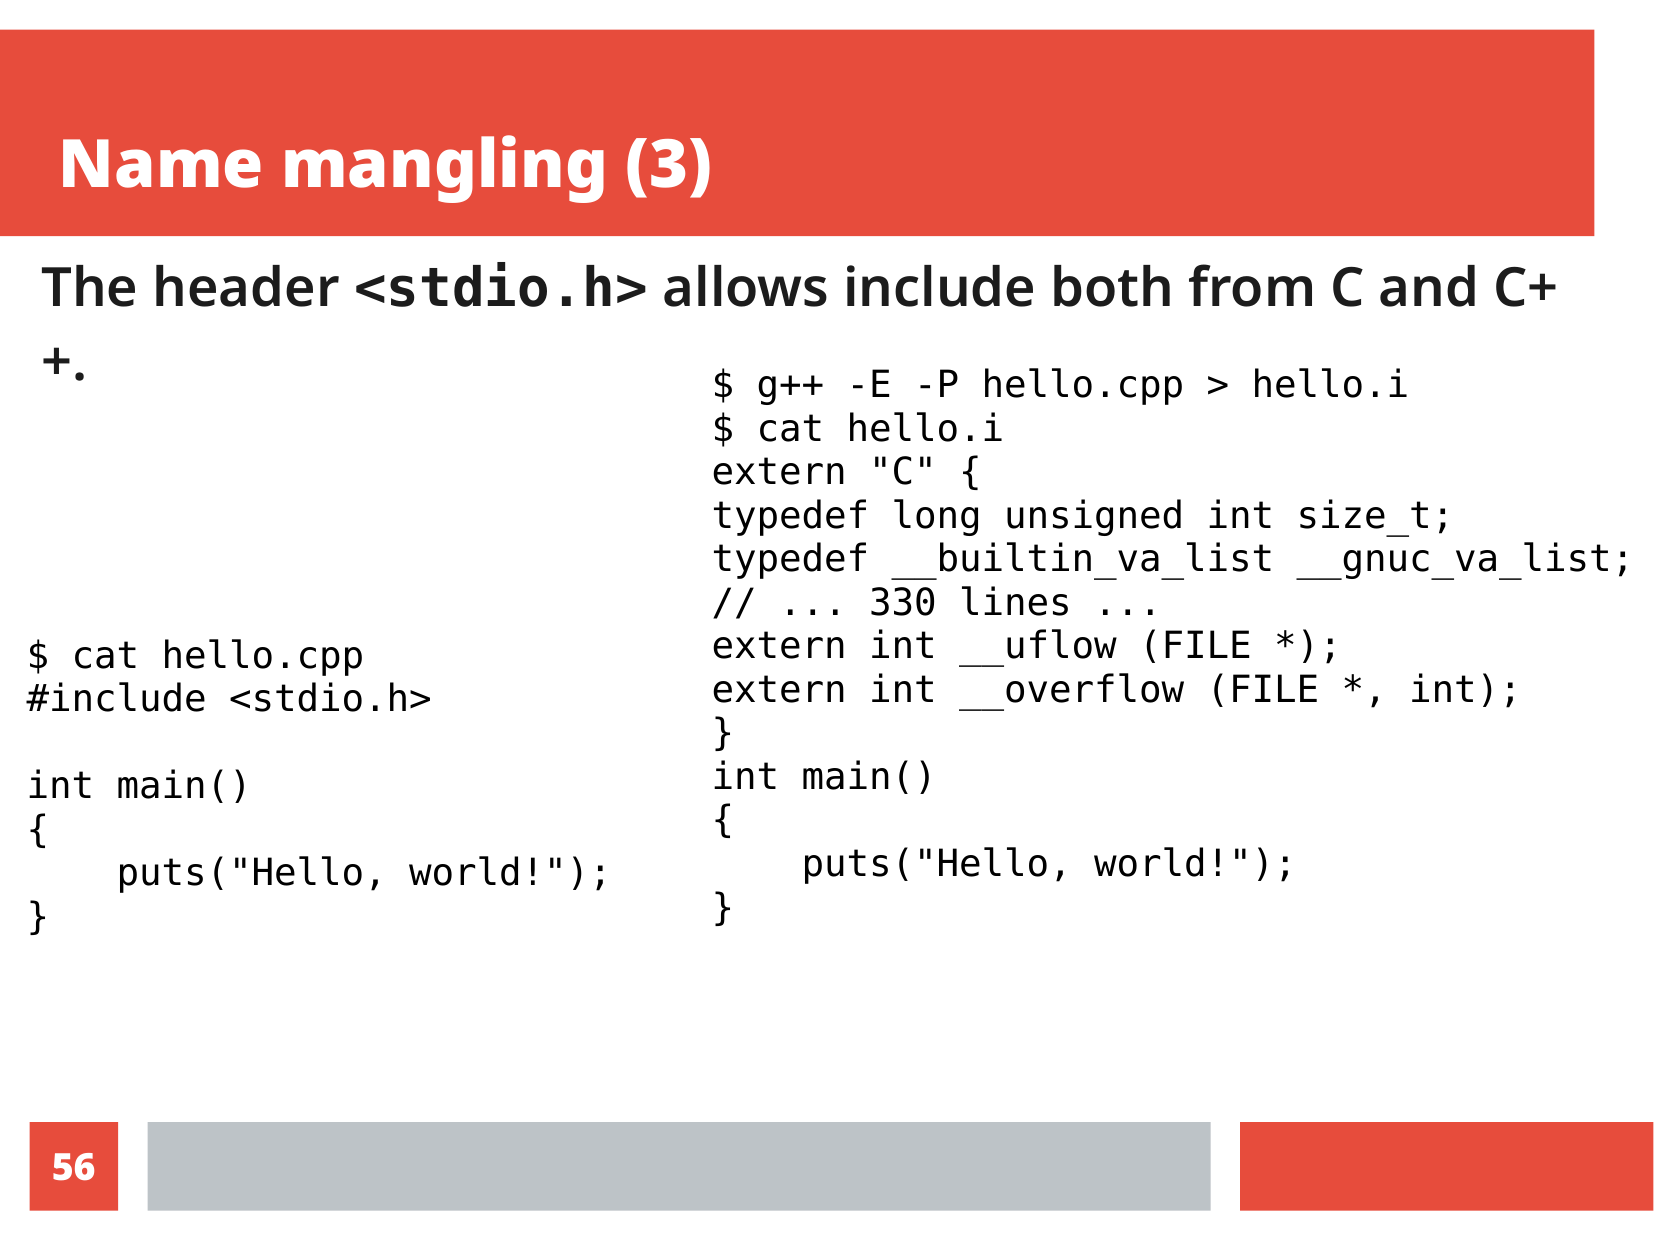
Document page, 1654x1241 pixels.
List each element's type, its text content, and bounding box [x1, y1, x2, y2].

text_box $ g++ -E -P hello.cpp > hello.i $ cat hello.i extern "C" { typedef long unsigned int size_t; typedef __builtin_va_list __gnuc_va_list; // ... 330 lines ... extern int __uflow (FILE *); extern int __overflow (FILE *, int); } int main() { puts("Hello, world!"); } [696, 355, 1654, 1111]
list The header <stdio.h> allows include both from C and C++. [41, 248, 1607, 1016]
text_box $ cat hello.cpp #include <stdio.h> int main() { puts("Hello, world!"); } [11, 625, 686, 1033]
title Name mangling (3) [59, 59, 1595, 207]
